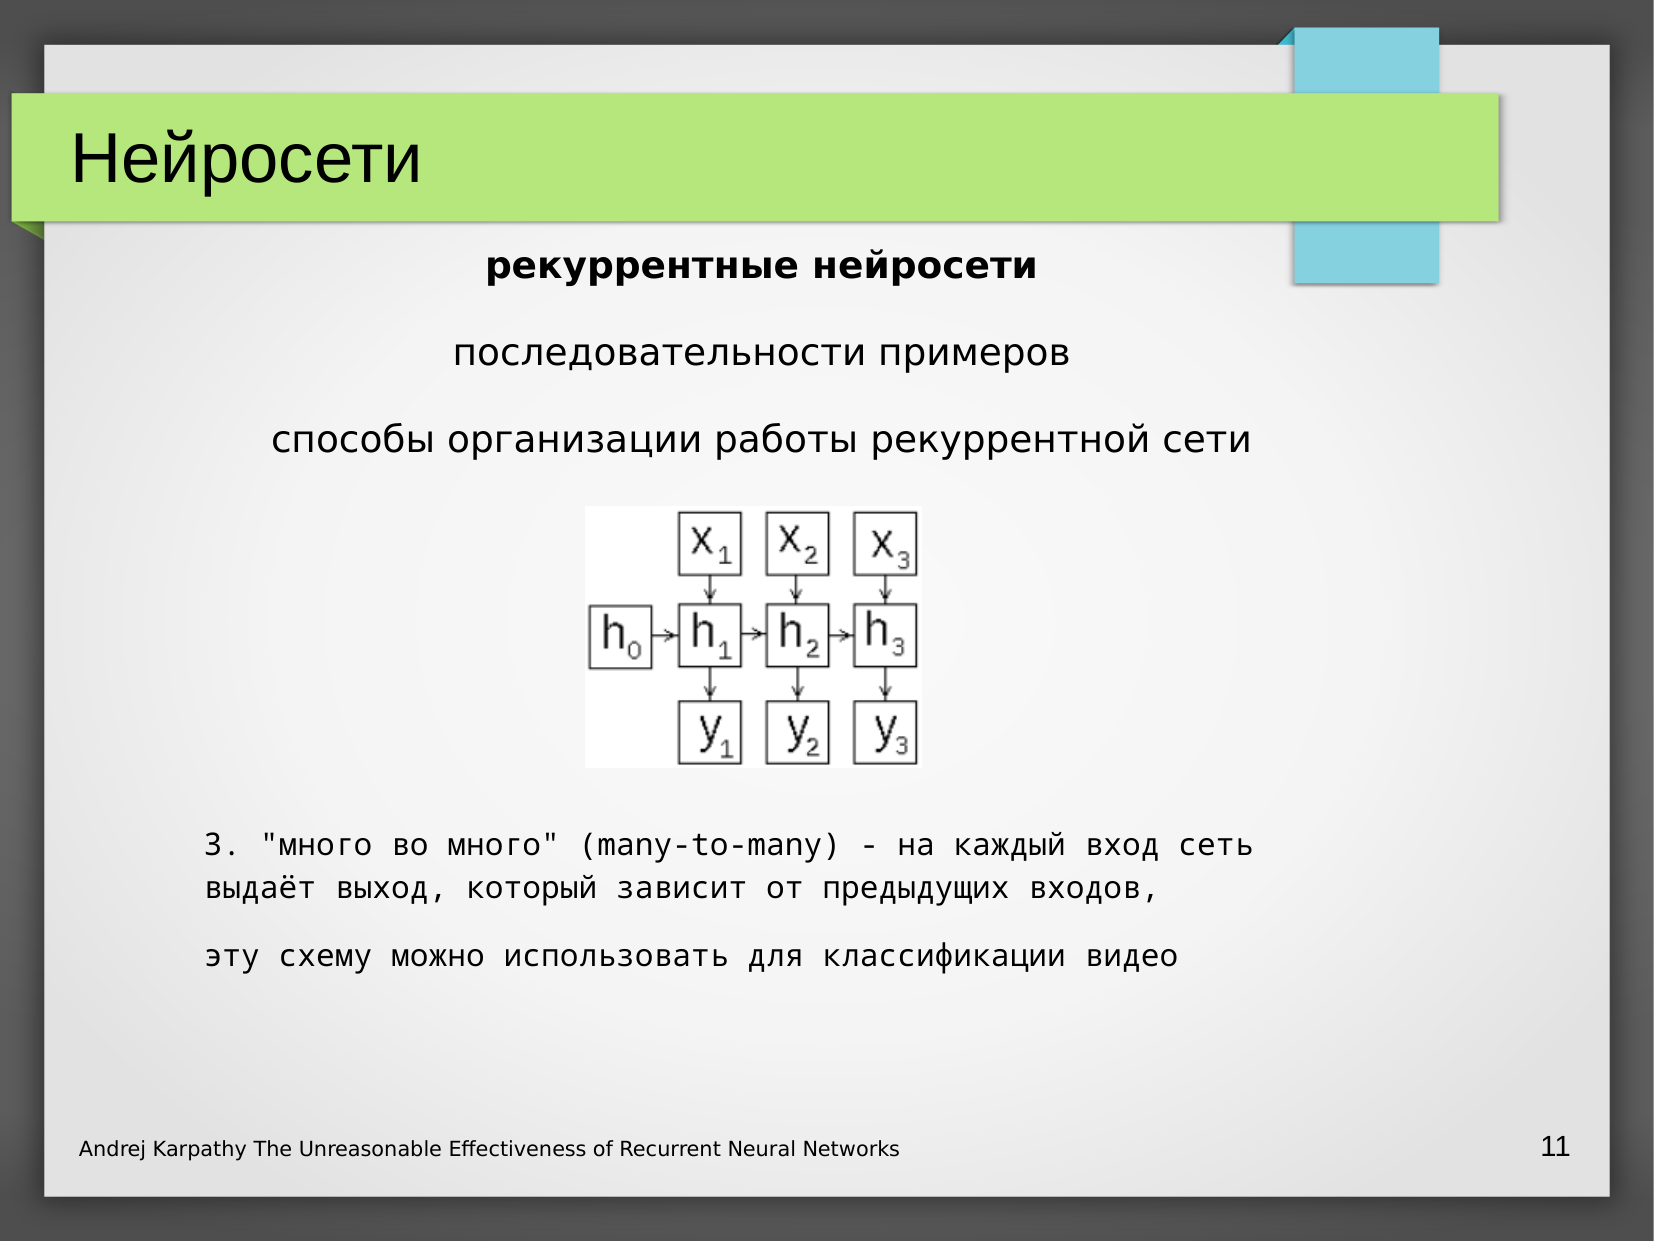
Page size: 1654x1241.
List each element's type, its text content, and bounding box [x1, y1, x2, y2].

text_box рекуррентные нейросети последовательности примеров способы организации работы рекуррентной сети [224, 236, 1300, 513]
text_box 3. "много во много" (many-to-many) - на каждый вход сеть выдаёт выход, который зависит от предыдущих входов, эту схему можно использовать для классификации видео [188, 814, 1378, 1046]
picture [0, 0, 1654, 1241]
text_box Andrej Karpathy The Unreasonable Effectiveness of Recurrent Neural Networks [64, 1130, 922, 1170]
title Нейросети [70, 118, 1205, 199]
